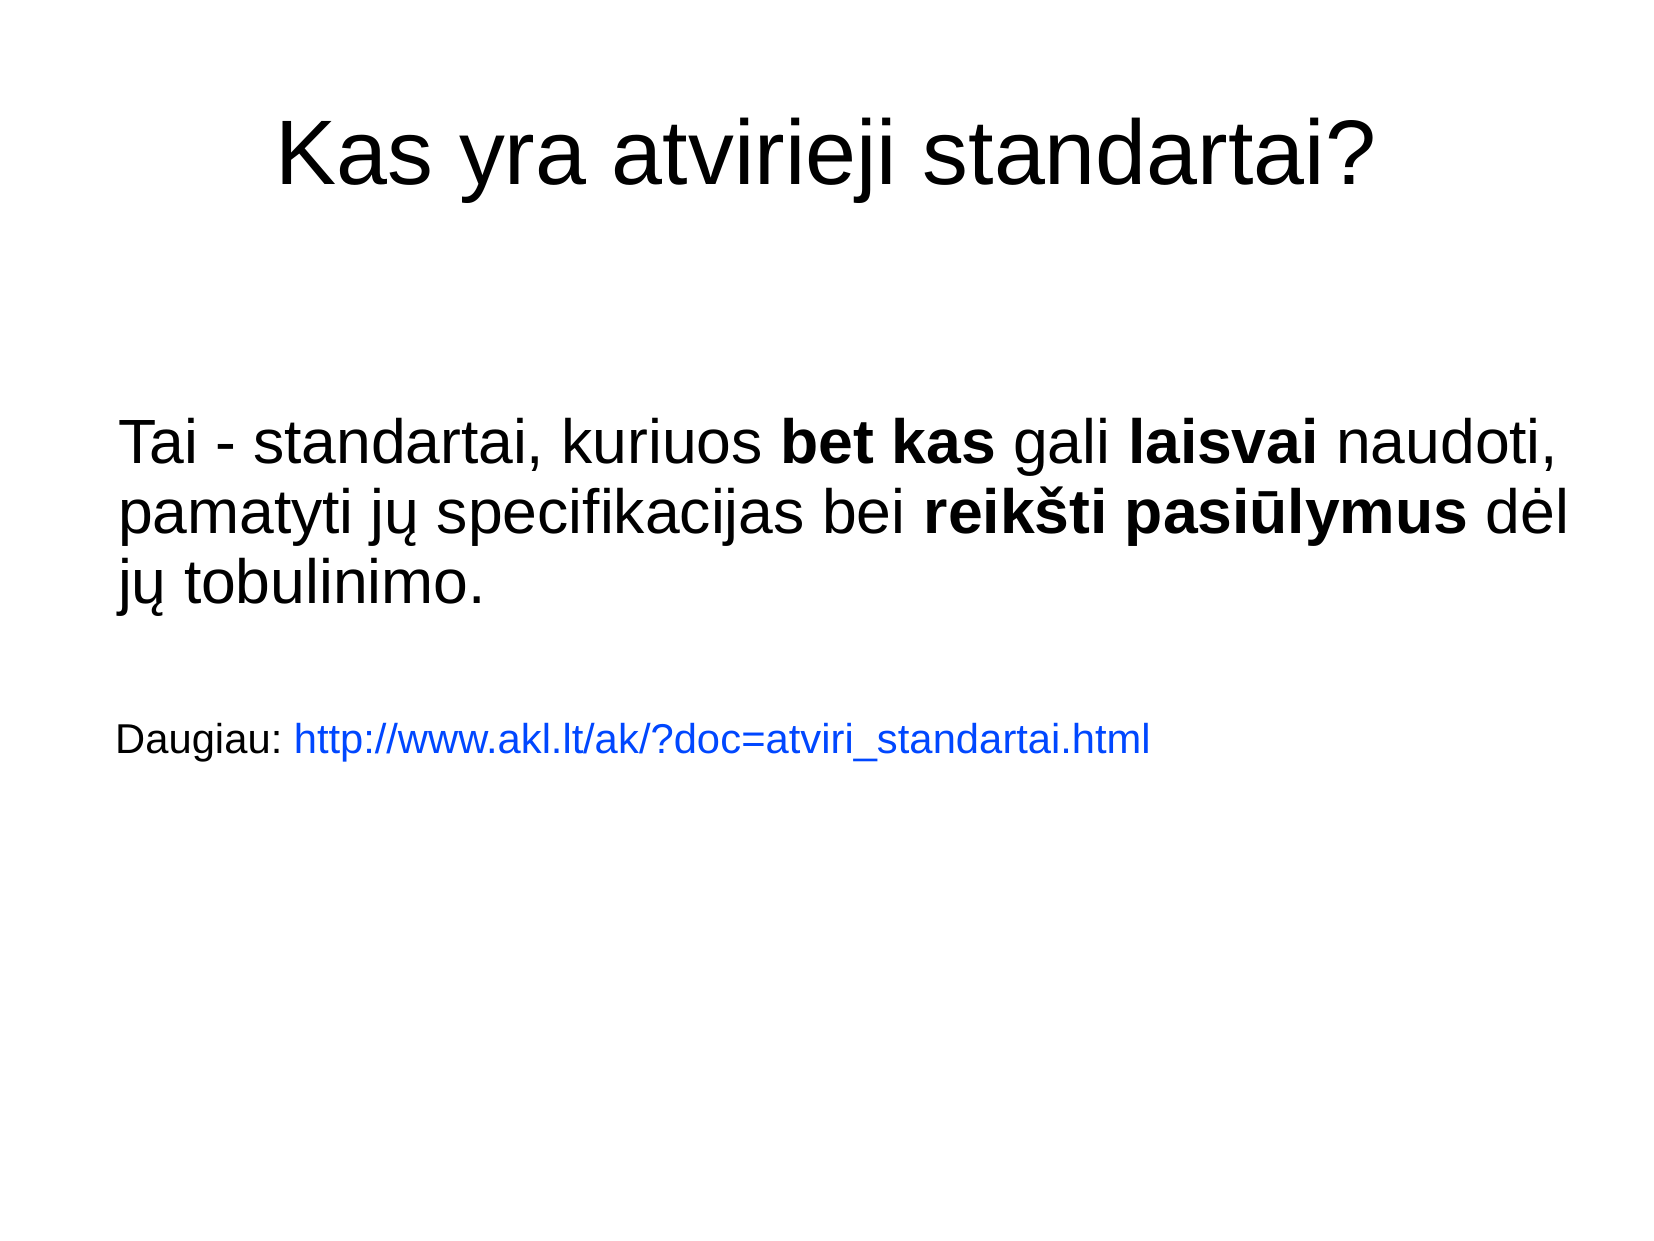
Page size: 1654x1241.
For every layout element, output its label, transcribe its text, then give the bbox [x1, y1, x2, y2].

title Kas yra atvirieji standartai? [82, 49, 1571, 257]
subtitle Tai - standartai, kuriuos bet kas gali laisvai naudoti, pamatyti jų specifikacijas bei reikšti pasiūlymus dėl jų tobulinimo. [118, 265, 1607, 759]
text_box Daugiau: http://www.akl.lt/ak/?doc=atviri_standartai.html [100, 708, 1164, 770]
